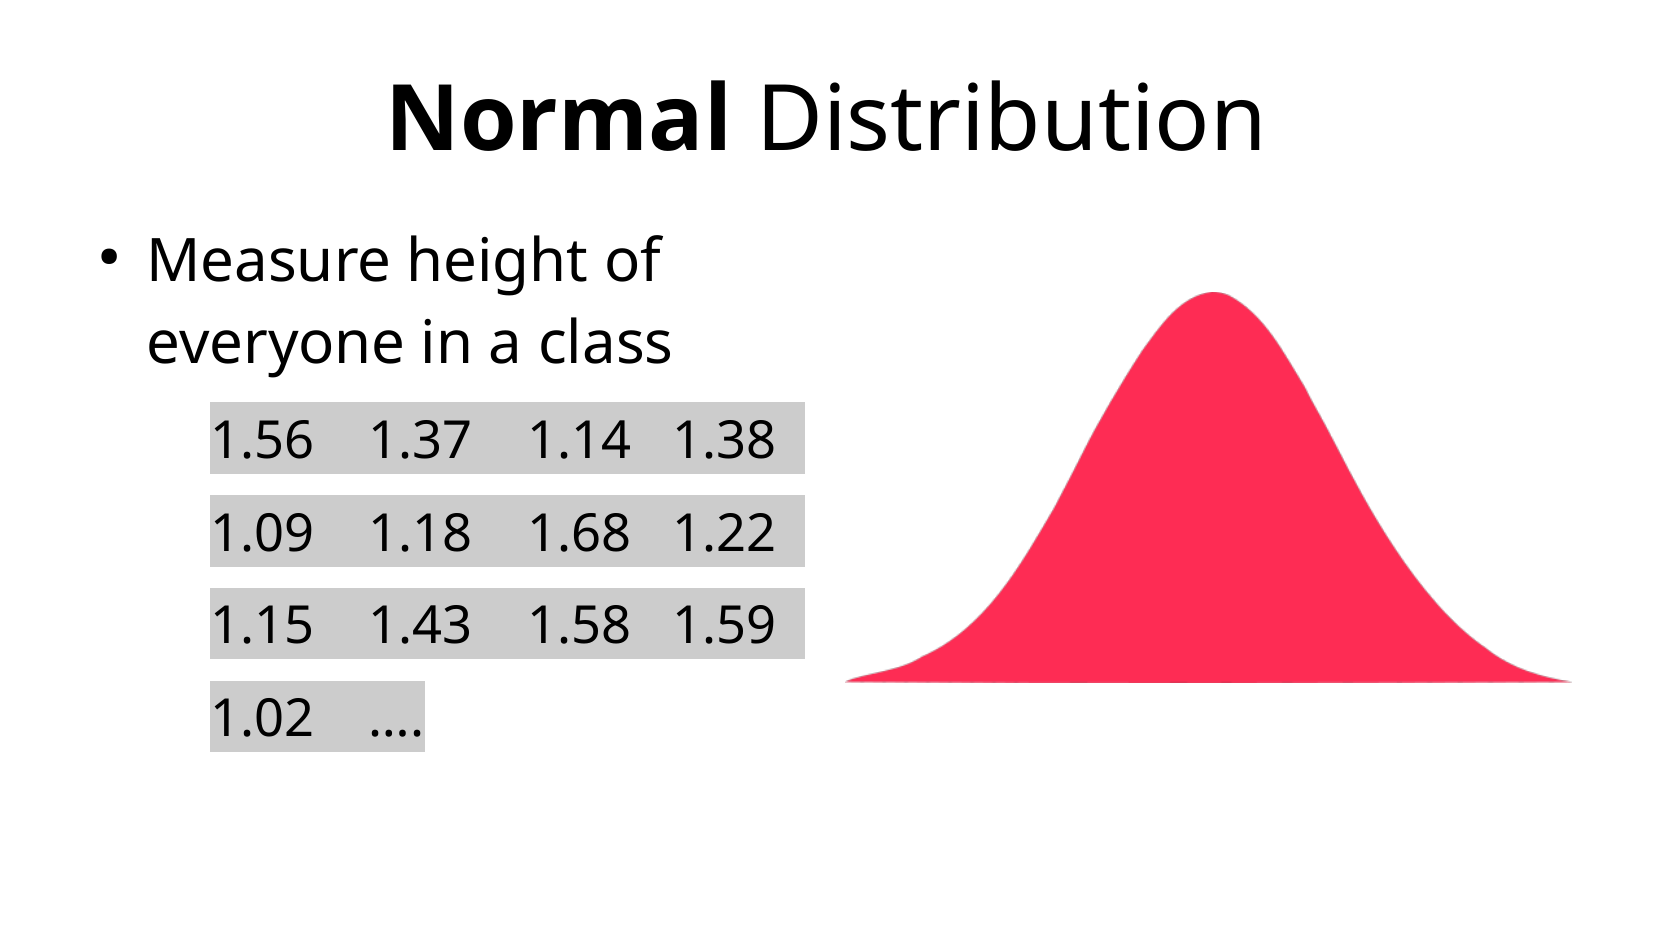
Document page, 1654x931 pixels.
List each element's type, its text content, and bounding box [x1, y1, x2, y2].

picture [845, 292, 1572, 683]
title Normal Distribution [82, 37, 1571, 193]
list Measure height of everyone in a class 1.56 1.37 1.14 1.38 1.09 1.18 1.68 1.22 1.15 1.43 1.58 1.59 1.02 …. [82, 217, 809, 758]
